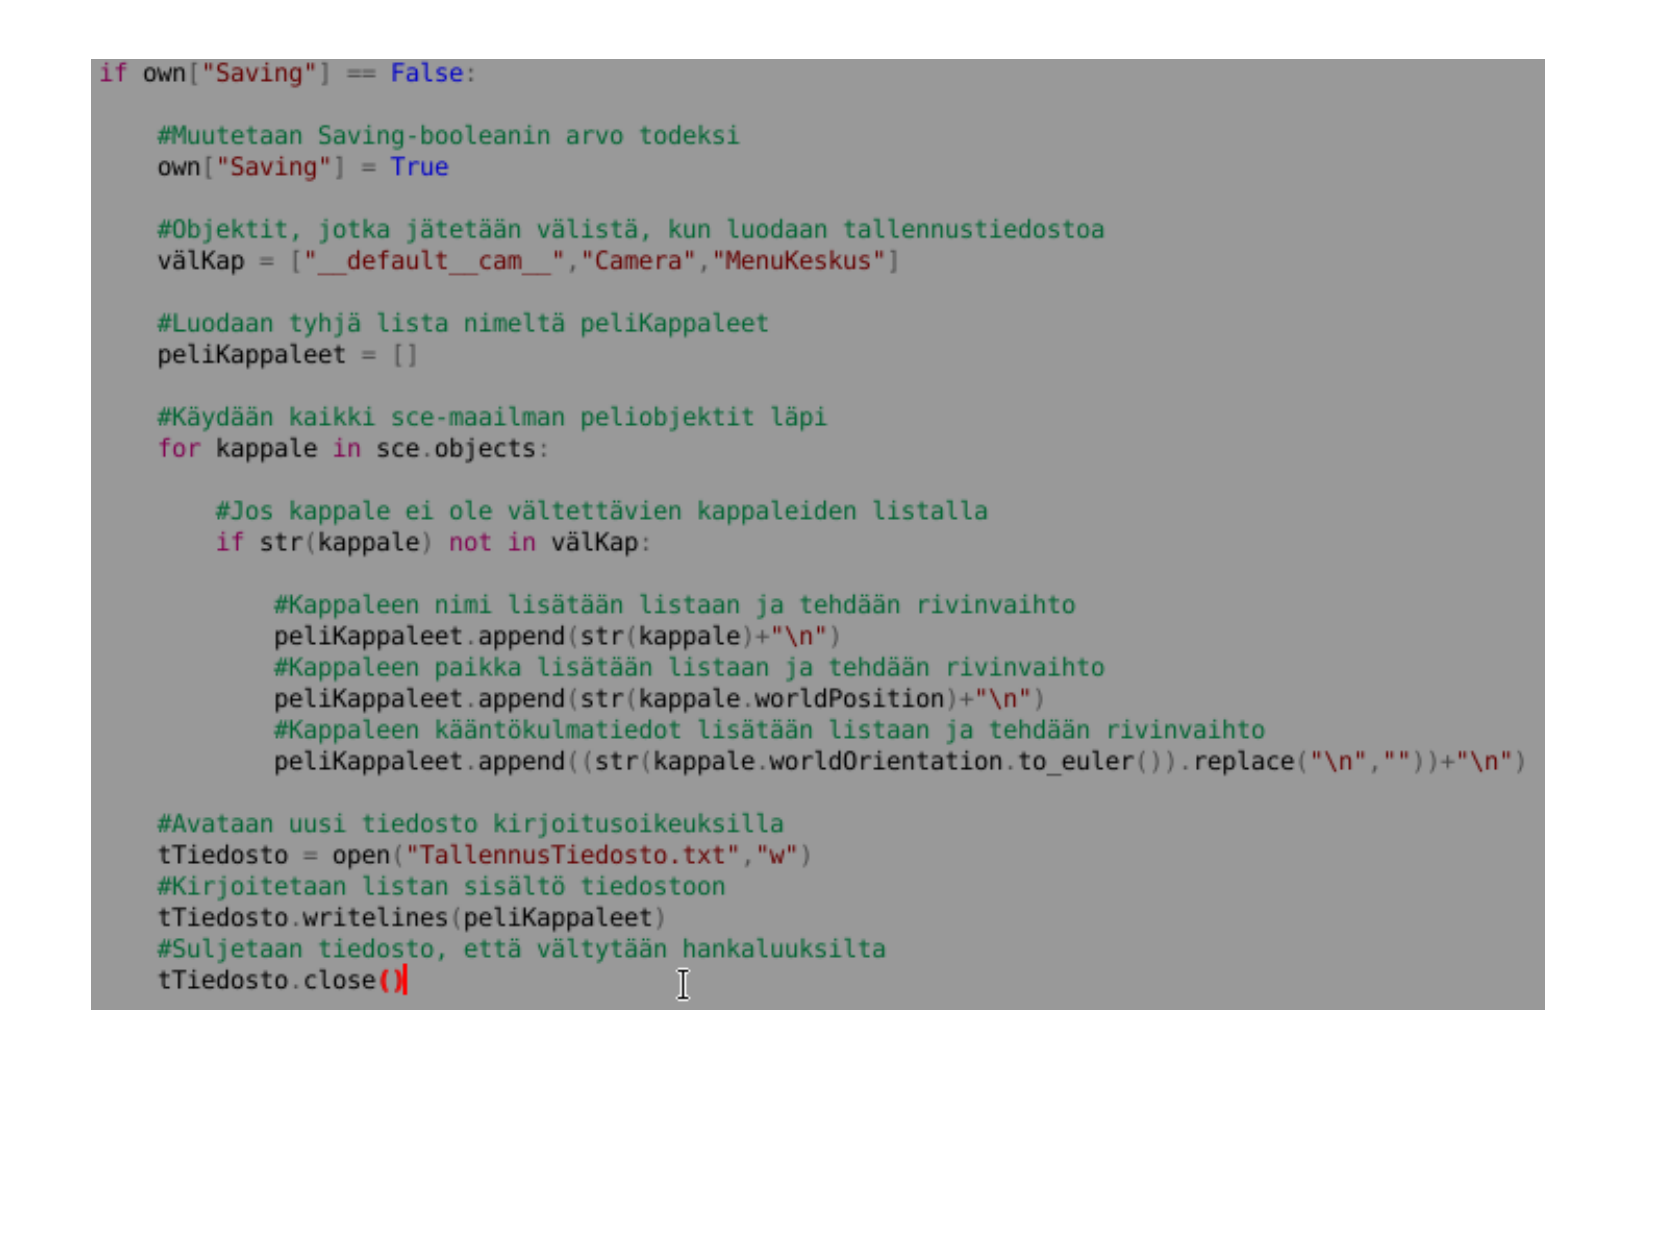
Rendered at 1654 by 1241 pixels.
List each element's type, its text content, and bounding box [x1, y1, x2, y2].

subtitle <OpenWriteClose> [82, 49, 1571, 1010]
picture [91, 59, 1546, 1010]
